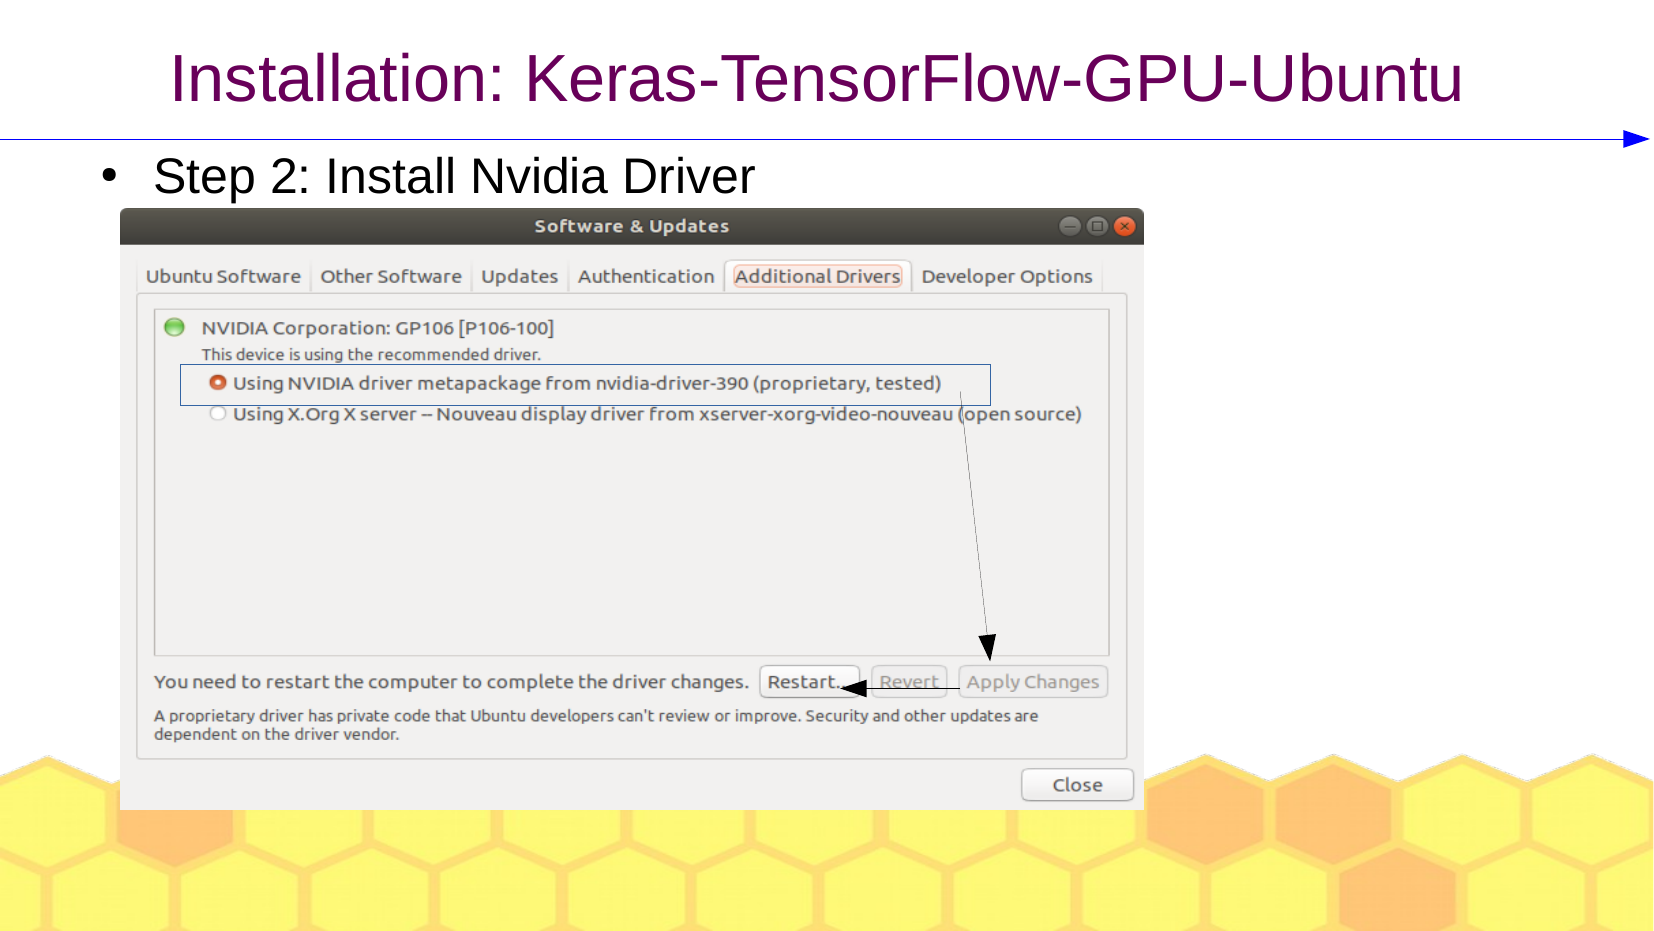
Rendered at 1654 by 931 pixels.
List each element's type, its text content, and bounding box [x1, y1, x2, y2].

list Step 2: Install Nvidia Driver [82, 148, 1571, 757]
title Installation: Keras-TensorFlow-GPU-Ubuntu [82, 17, 1571, 139]
picture [0, 208, 1654, 931]
